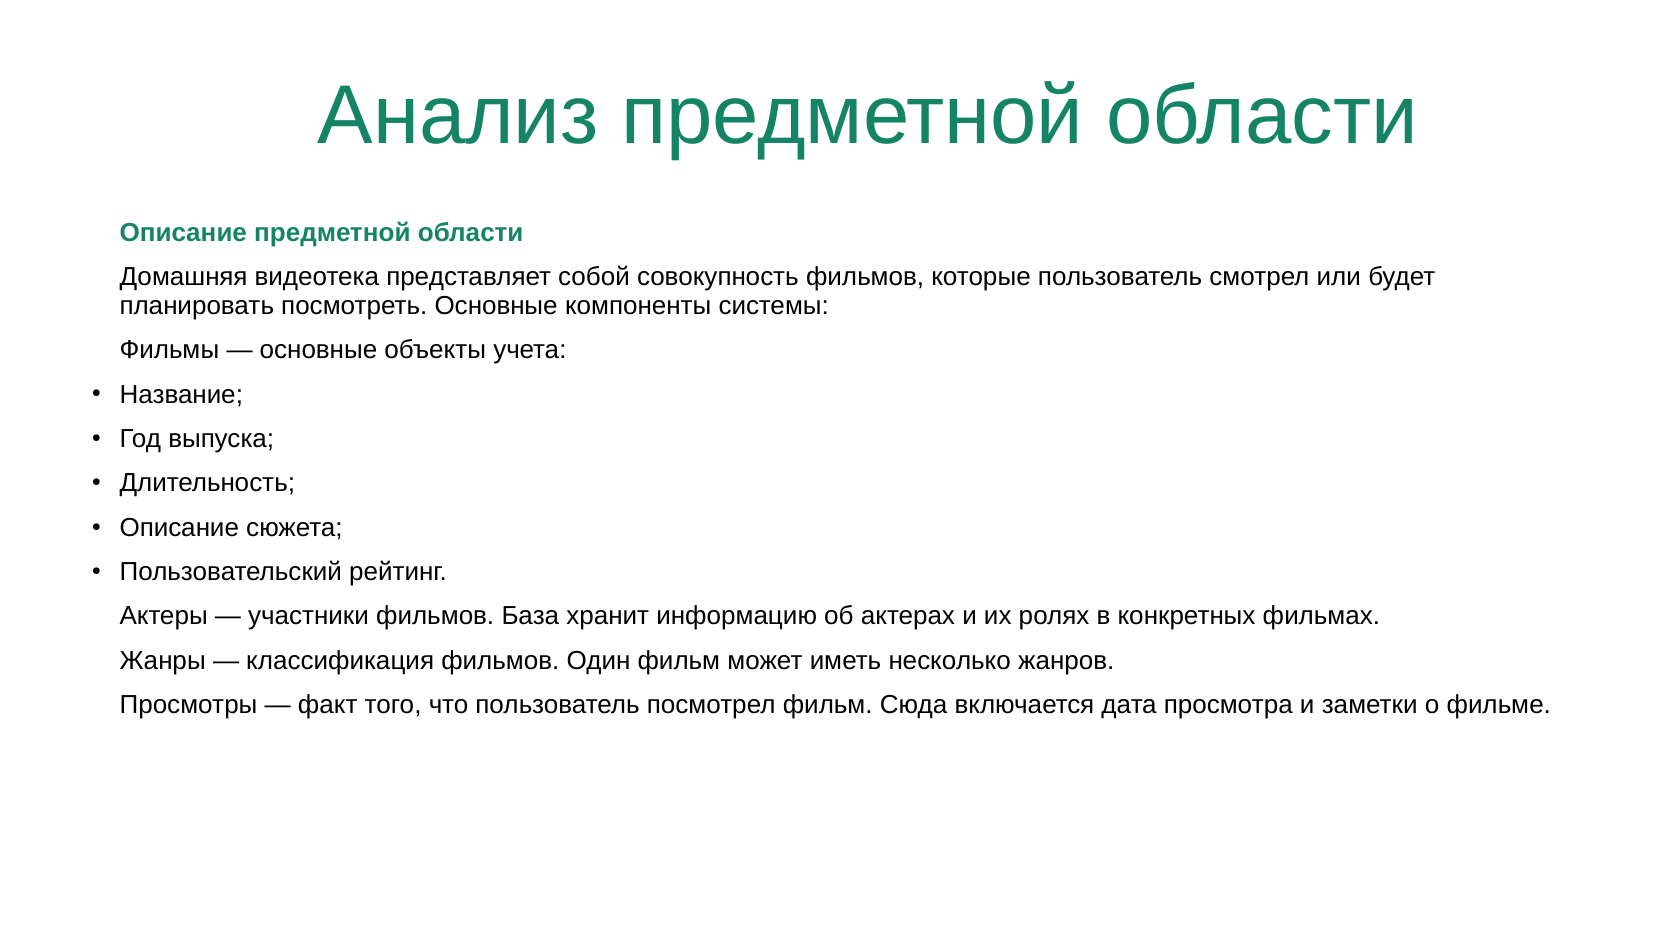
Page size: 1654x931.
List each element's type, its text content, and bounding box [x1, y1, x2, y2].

list Описание предметной области Домашняя видеотека представляет собой совокупность фильмов, которые пользователь смотрел или будет планировать посмотреть. Основные компоненты системы: Фильмы — основные объекты учета: Название; Год выпуска; Длительность; Описание сюжета; Пользовательский рейтинг. Актеры — участники фильмов. База хранит информацию об актерах и их ролях в конкретных фильмах. Жанры — классификация фильмов. Один фильм может иметь несколько жанров. Просмотры — факт того, что пользователь посмотрел фильм. Сюда включается дата просмотра и заметки о фильме. [82, 217, 1571, 758]
title Анализ предметной области [289, 12, 1447, 217]
